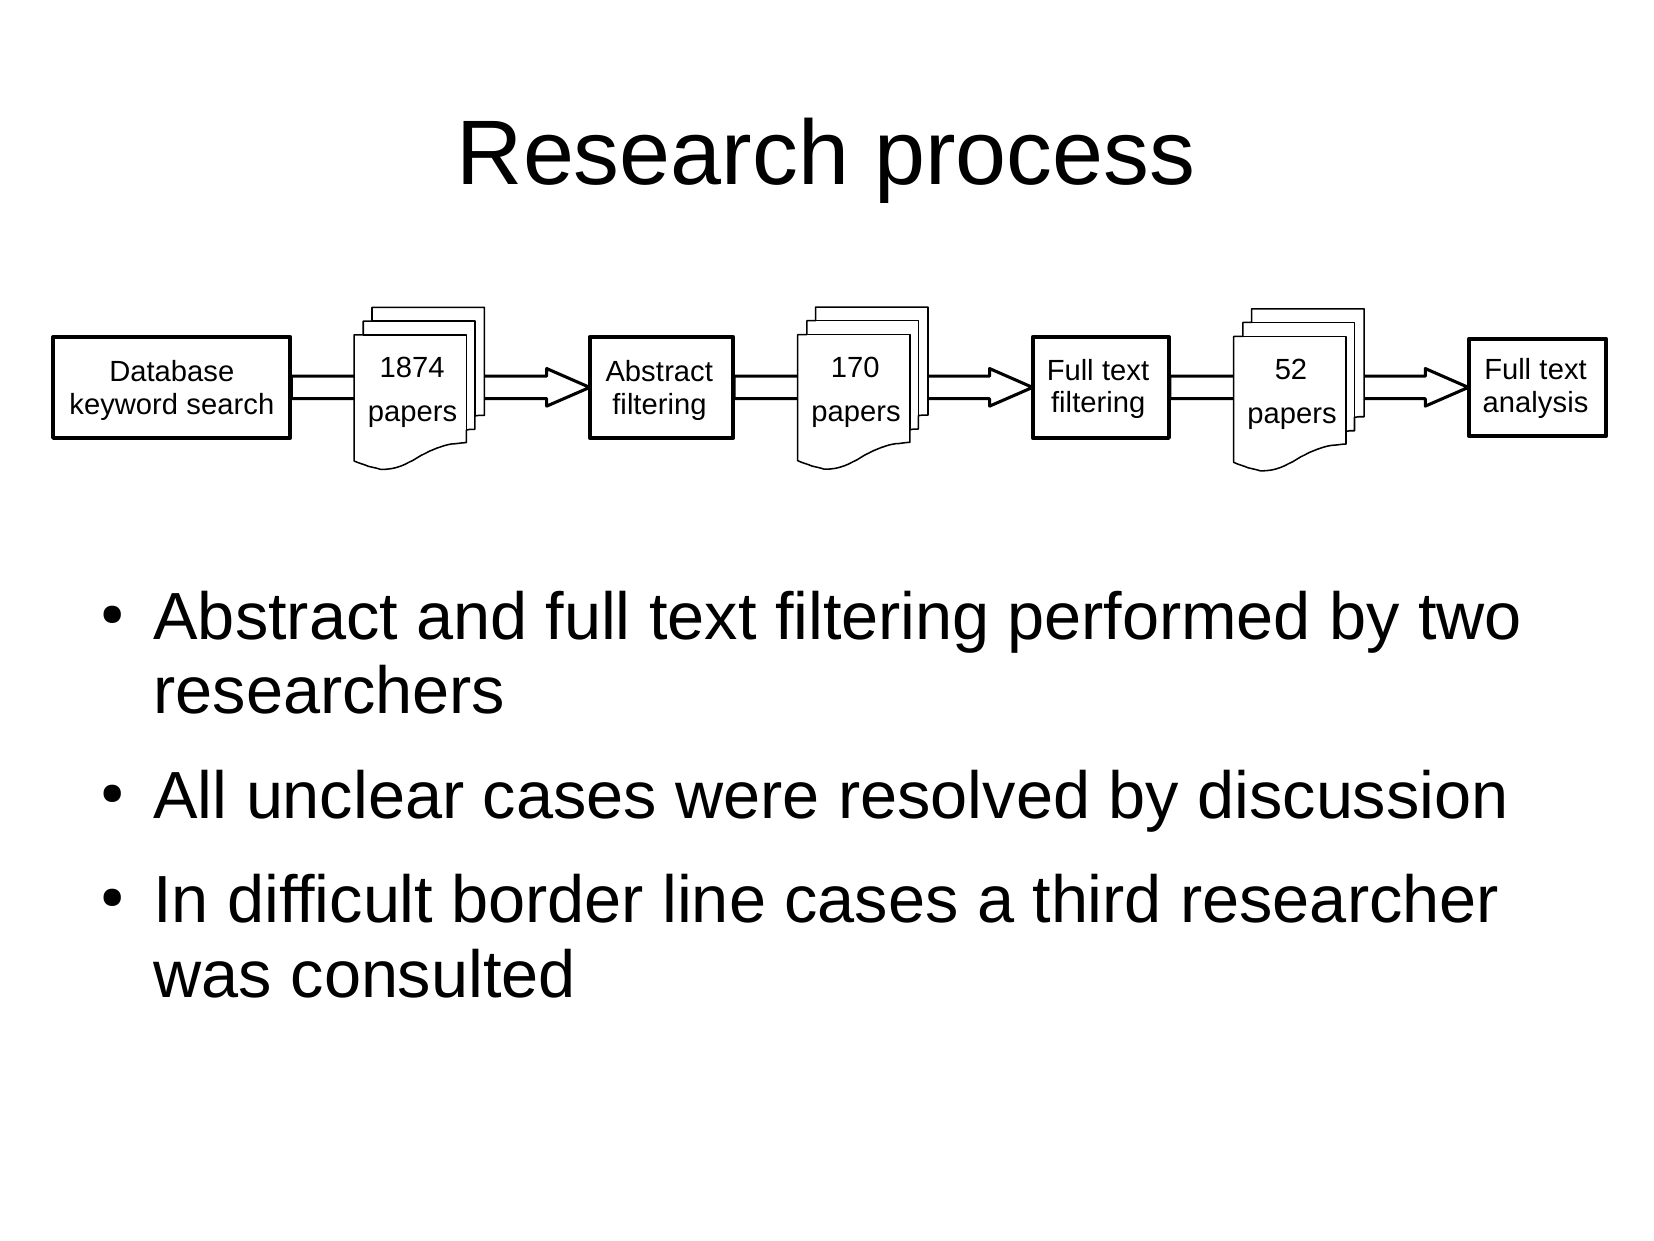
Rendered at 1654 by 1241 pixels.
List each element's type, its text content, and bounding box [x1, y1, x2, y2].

title Research process [82, 49, 1571, 257]
text_box [293, 321, 475, 470]
text_box Full text filtering [1046, 353, 1161, 422]
text_box 170 [830, 350, 891, 385]
text_box [371, 307, 584, 416]
list Abstract and full text filtering performed by two researchers All unclear cases were resolved by discussion In difficult border line cases a third researcher was consulted [82, 578, 1571, 1193]
text_box papers [811, 395, 905, 430]
text_box Database keyword search [69, 354, 282, 424]
text_box [1172, 308, 1463, 471]
text_box Abstract filtering [605, 354, 729, 424]
text_box papers [1247, 396, 1341, 431]
text_box Full text analysis [1482, 353, 1607, 422]
text_box papers [367, 395, 461, 430]
text_box 52 [1274, 352, 1317, 387]
text_box 1874 [379, 351, 456, 386]
text_box [736, 307, 1027, 470]
